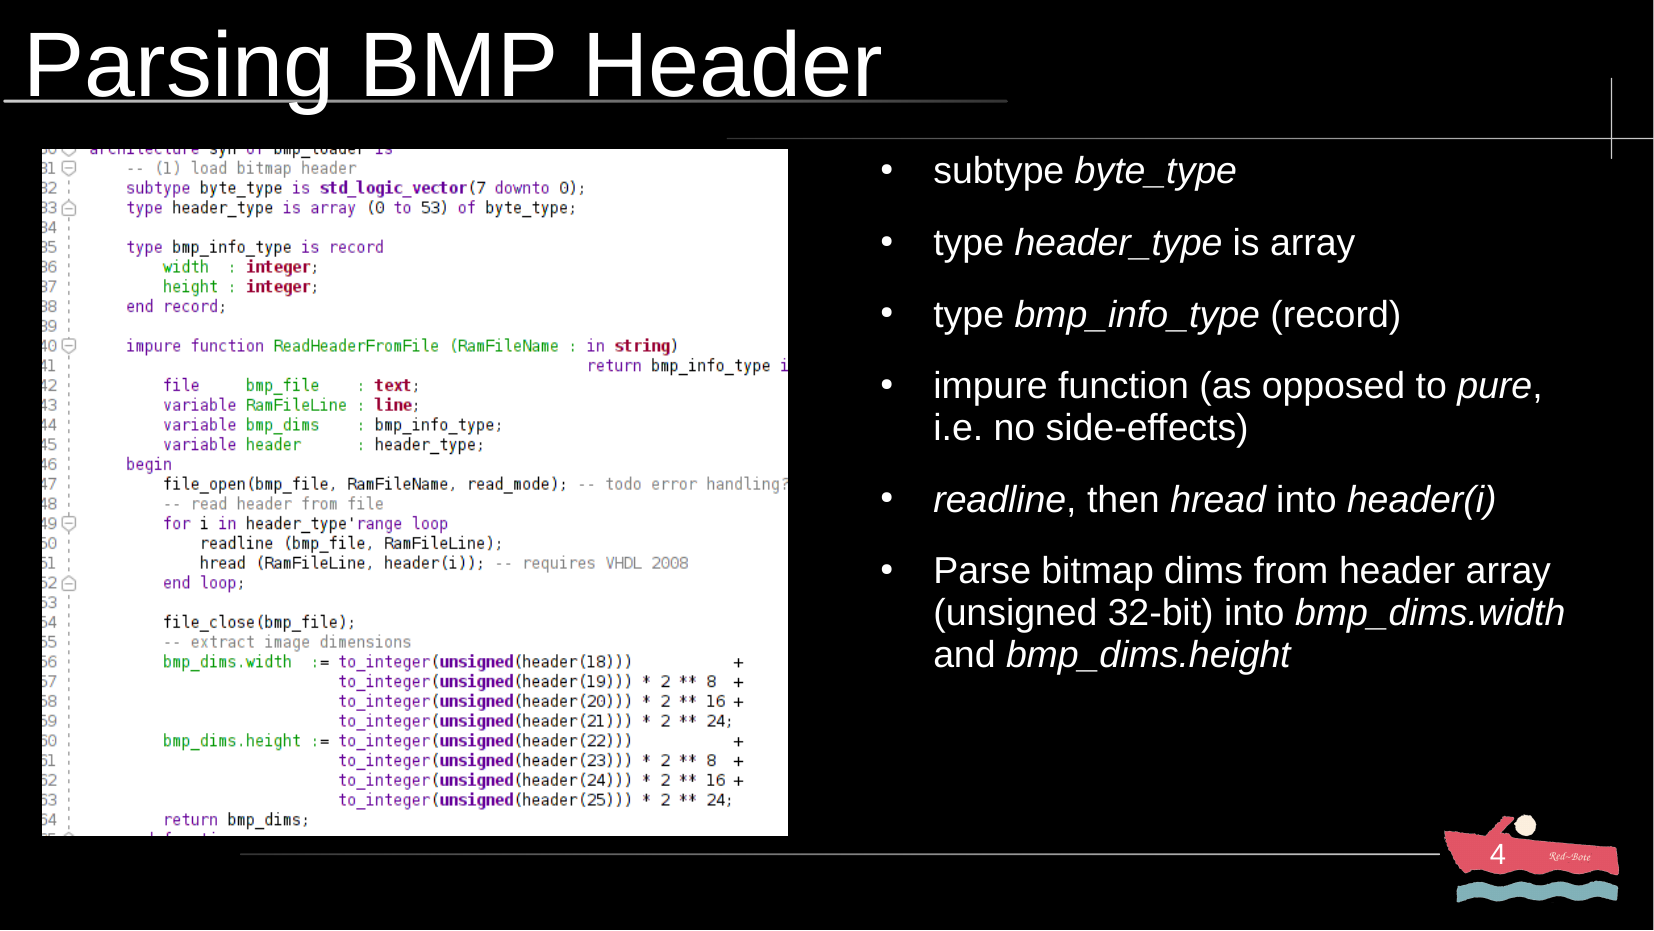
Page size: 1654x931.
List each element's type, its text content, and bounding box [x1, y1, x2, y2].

picture [42, 149, 788, 836]
list subtype byte_type type header_type is array type bmp_info_type (record) impure function (as opposed to pure, i.e. no side-effects) readline, then hread into header(i) Parse bitmap dims from header array (unsigned 32-bit) into bmp_dims.width and bmp_dims.height [862, 150, 1589, 751]
title Parsing BMP Header [23, 11, 1589, 119]
picture [1440, 807, 1625, 908]
